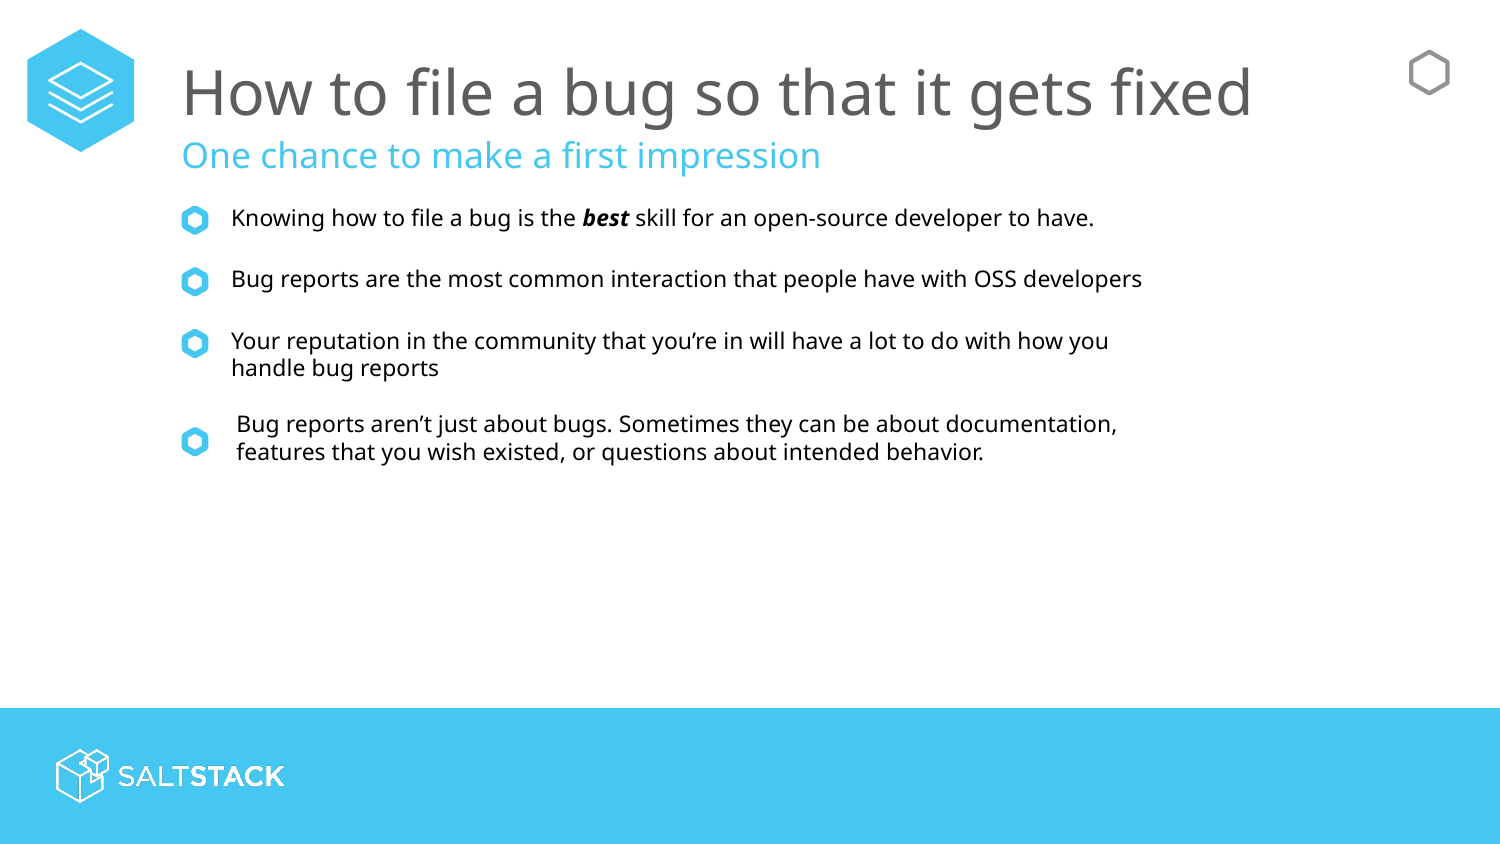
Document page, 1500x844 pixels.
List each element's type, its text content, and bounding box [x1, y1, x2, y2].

text_box One chance to make a first impression [181, 132, 1395, 176]
text_box Bug reports are the most common interaction that people have with OSS developers [231, 264, 1265, 299]
text_box Your reputation in the community that you’re in will have a lot to do with how you handle bug reports [231, 326, 1114, 360]
text_box [0, 708, 1500, 844]
text_box How to file a bug so that it gets fixed [181, 52, 1298, 128]
text_box [27, 28, 135, 153]
text_box Knowing how to file a bug is the best skill for an open-source developer to have. [231, 203, 1334, 238]
picture [56, 749, 285, 804]
text_box Bug reports aren’t just about bugs. Sometimes they can be about documentation, features that you wish existed, or questions about intended behavior. [221, 394, 1146, 503]
